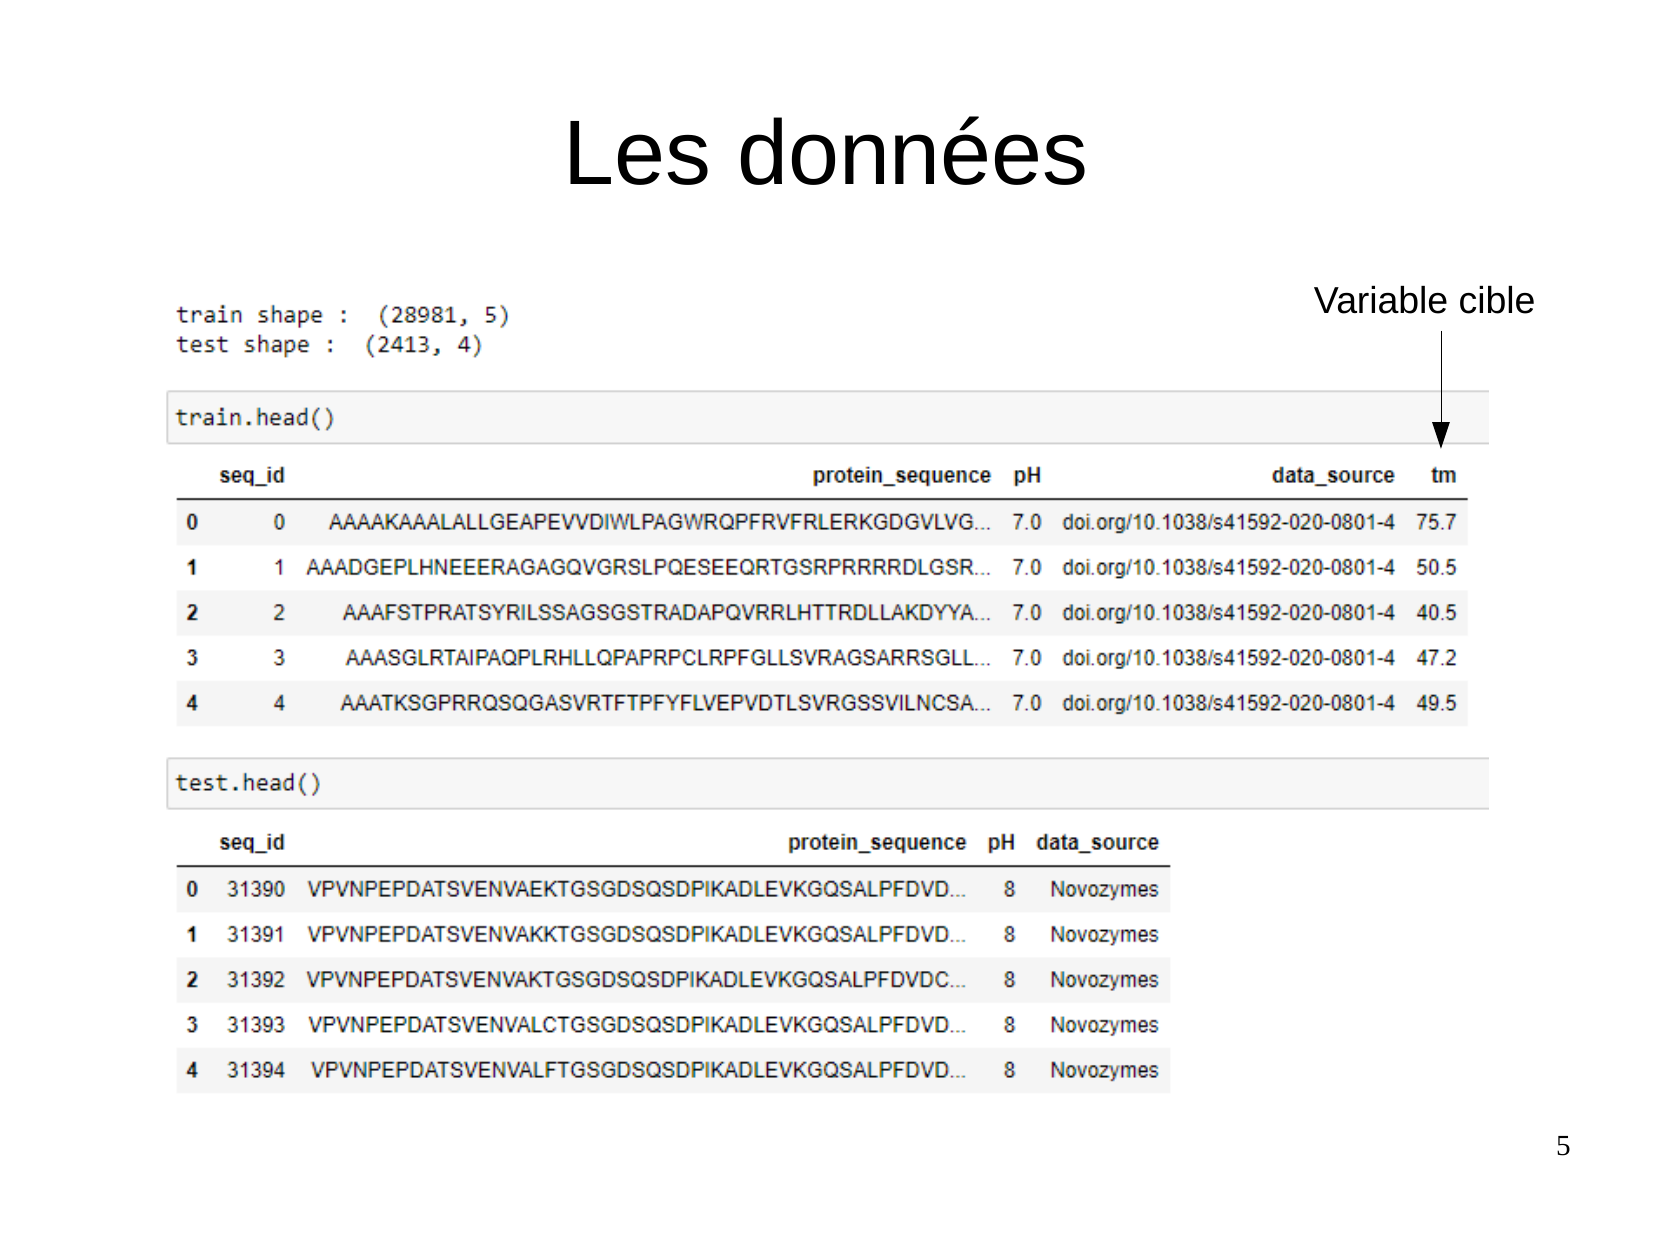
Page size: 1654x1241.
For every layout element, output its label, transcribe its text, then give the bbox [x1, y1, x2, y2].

picture [165, 302, 1489, 1097]
text_box Variable cible [1299, 271, 1654, 329]
title Les données [82, 49, 1571, 257]
